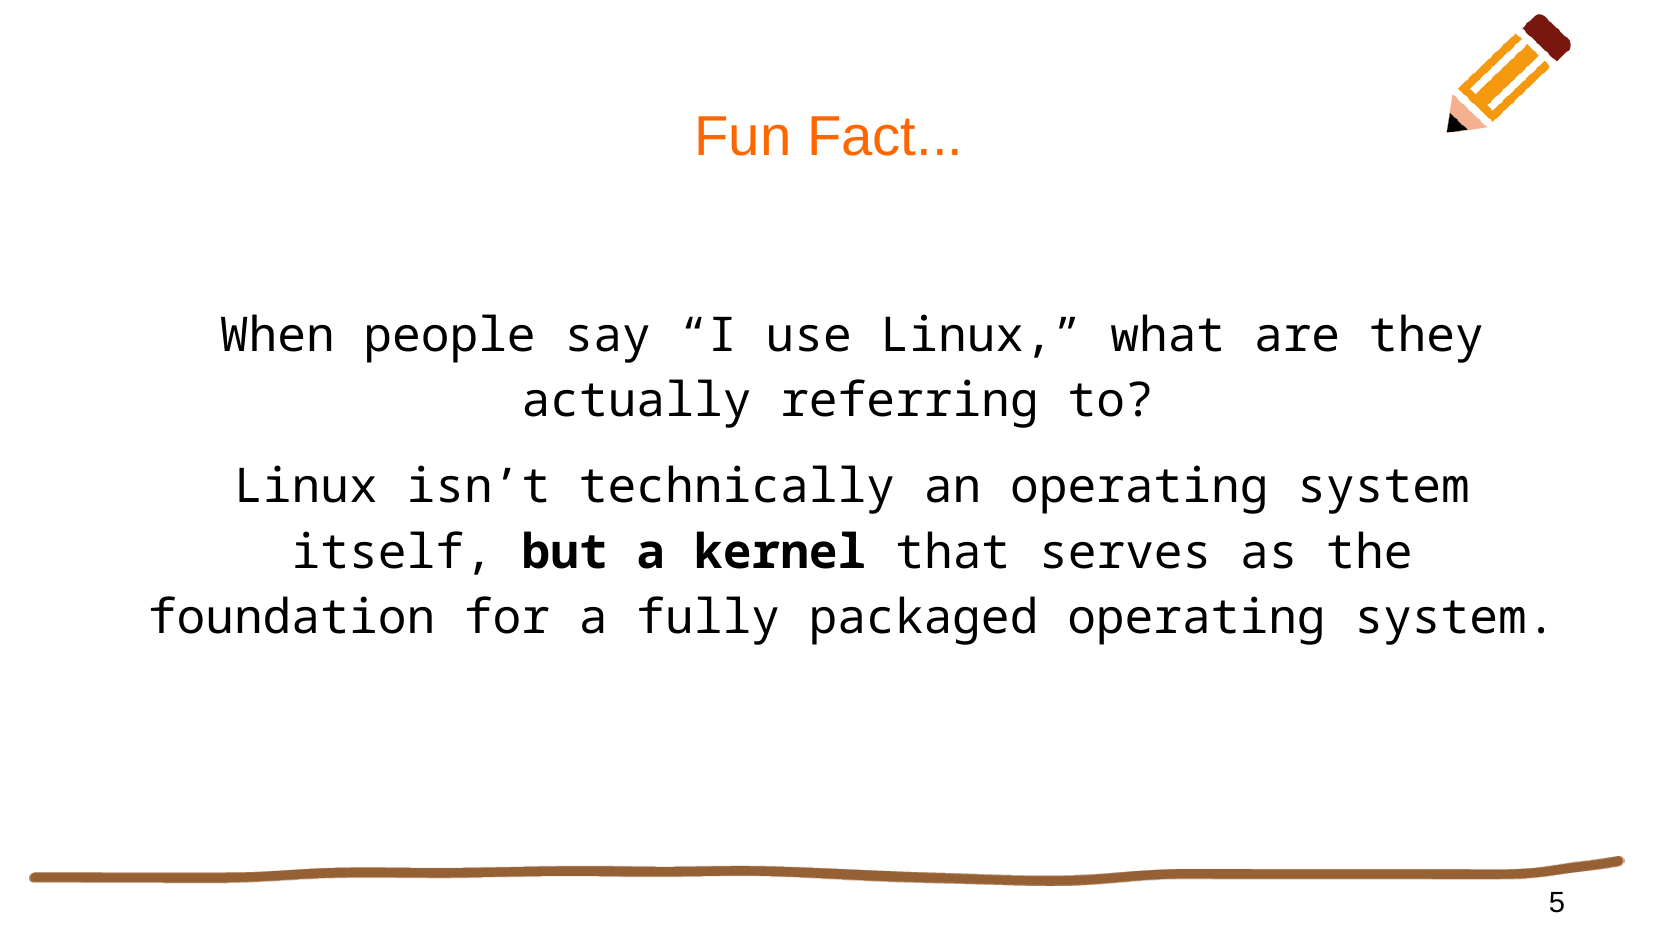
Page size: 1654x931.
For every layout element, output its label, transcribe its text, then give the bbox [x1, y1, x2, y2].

picture [29, 856, 1625, 886]
picture [1446, 14, 1571, 133]
list When people say “I use Linux,” what are they actually referring to? Linux isn’t technically an operating system itself, but a kernel that serves as the foundation for a fully packaged operating system. [75, 150, 1562, 713]
title Fun Fact... [150, 84, 1509, 150]
